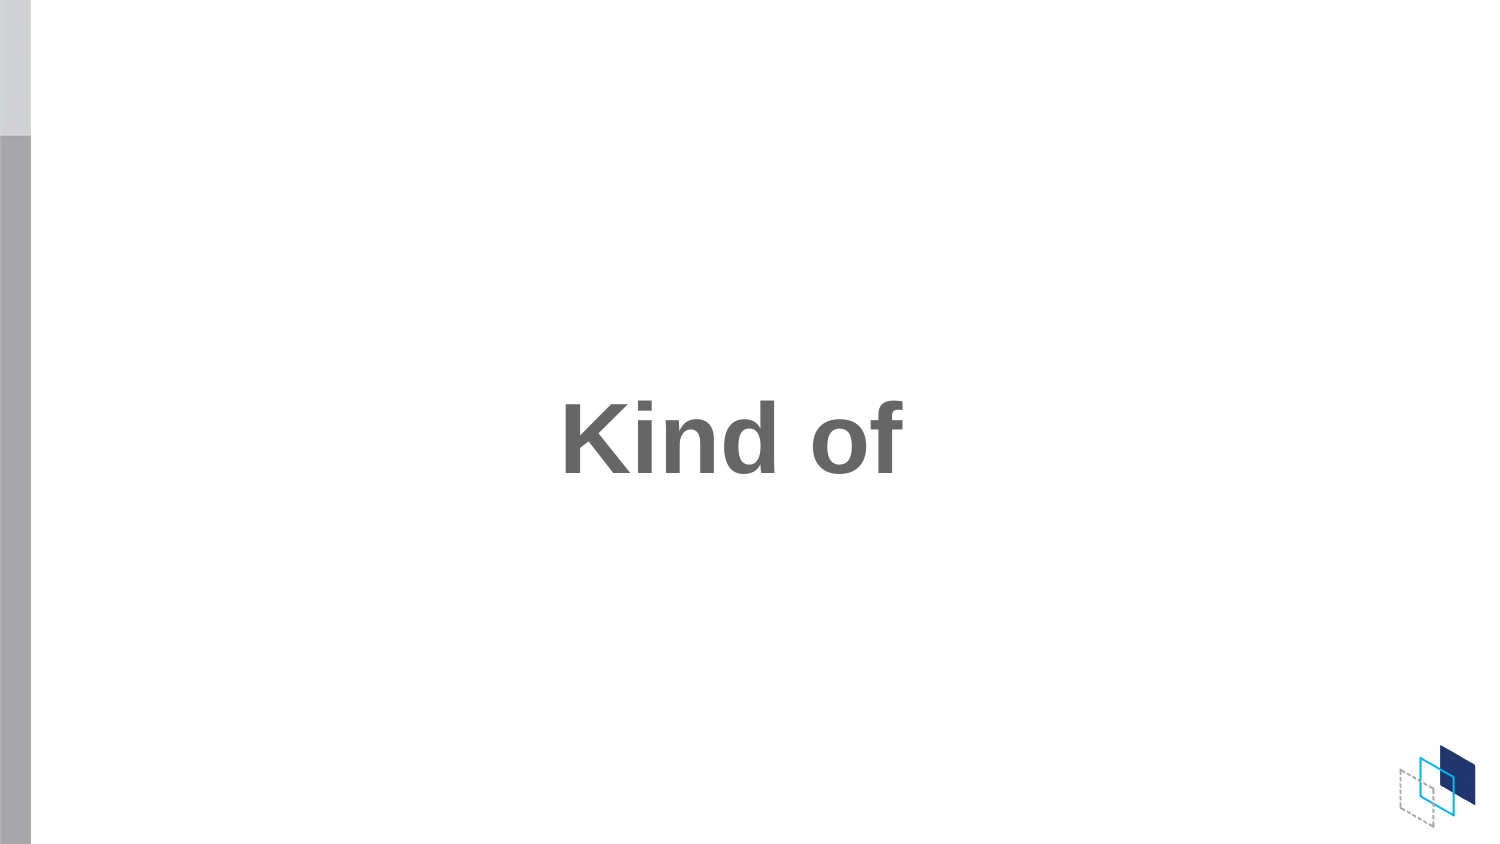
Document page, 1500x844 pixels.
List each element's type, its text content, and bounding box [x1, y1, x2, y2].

picture [1388, 738, 1486, 836]
list Kind of [75, 127, 1389, 739]
picture [0, 0, 37, 844]
